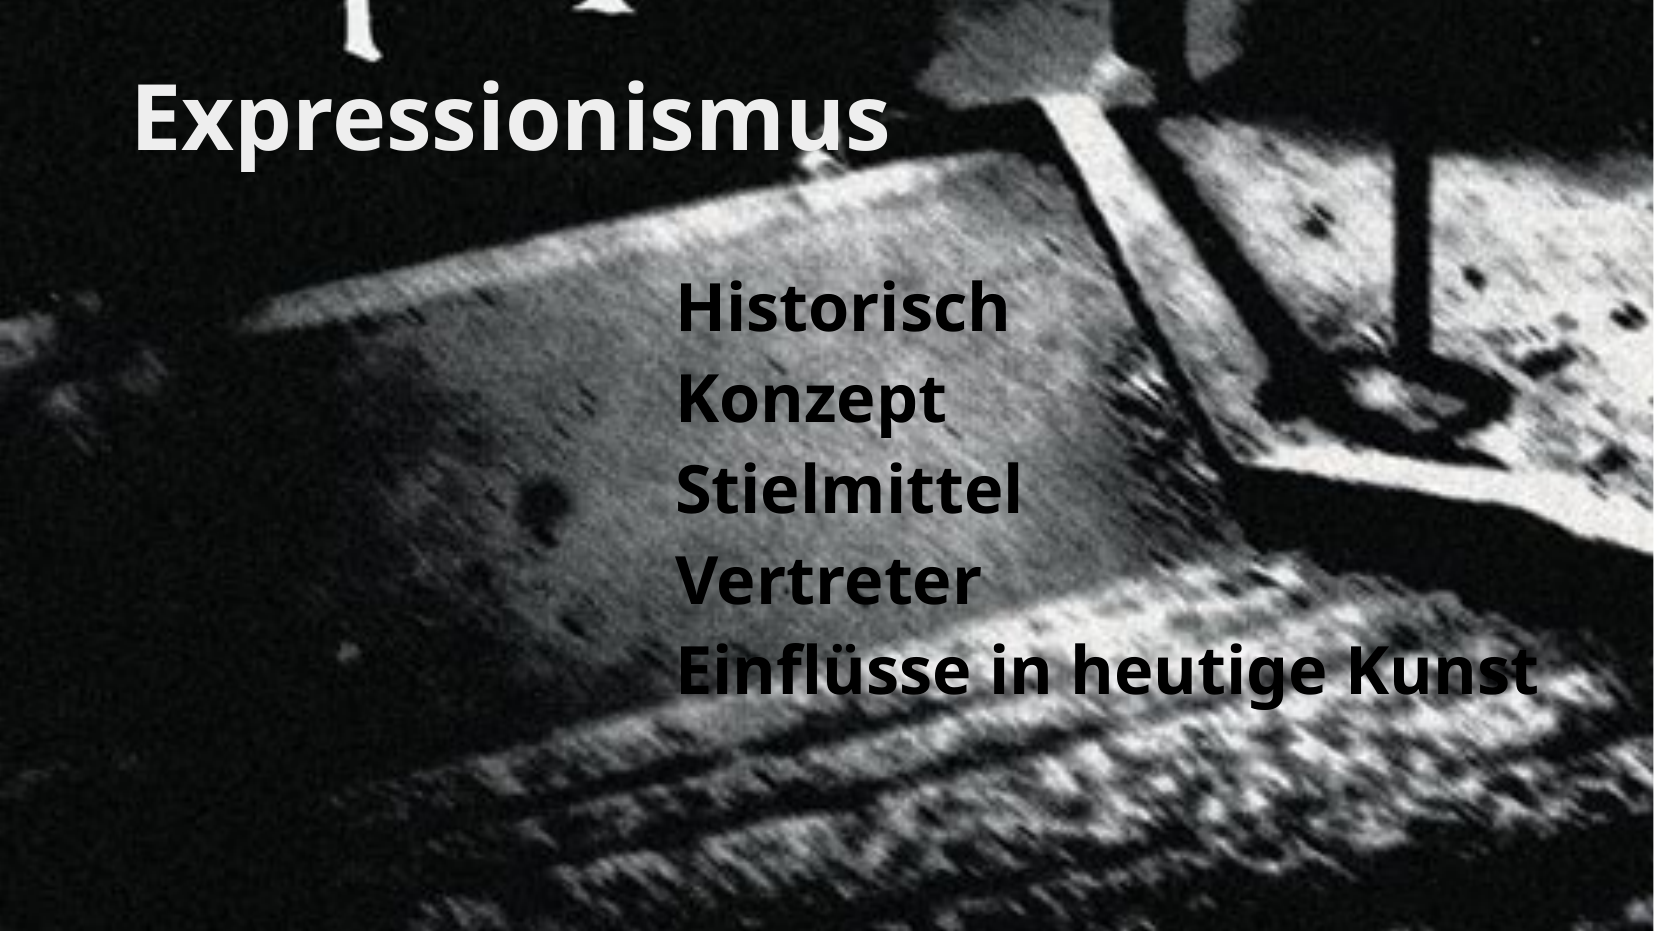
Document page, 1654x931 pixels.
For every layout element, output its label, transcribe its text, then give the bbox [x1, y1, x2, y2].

subtitle Historisch Konzept Stielmittel Vertreter Einflüsse in heutige Kunst [675, 194, 1571, 781]
picture [0, 0, 1654, 931]
title Expressionismus [82, 34, 1571, 196]
